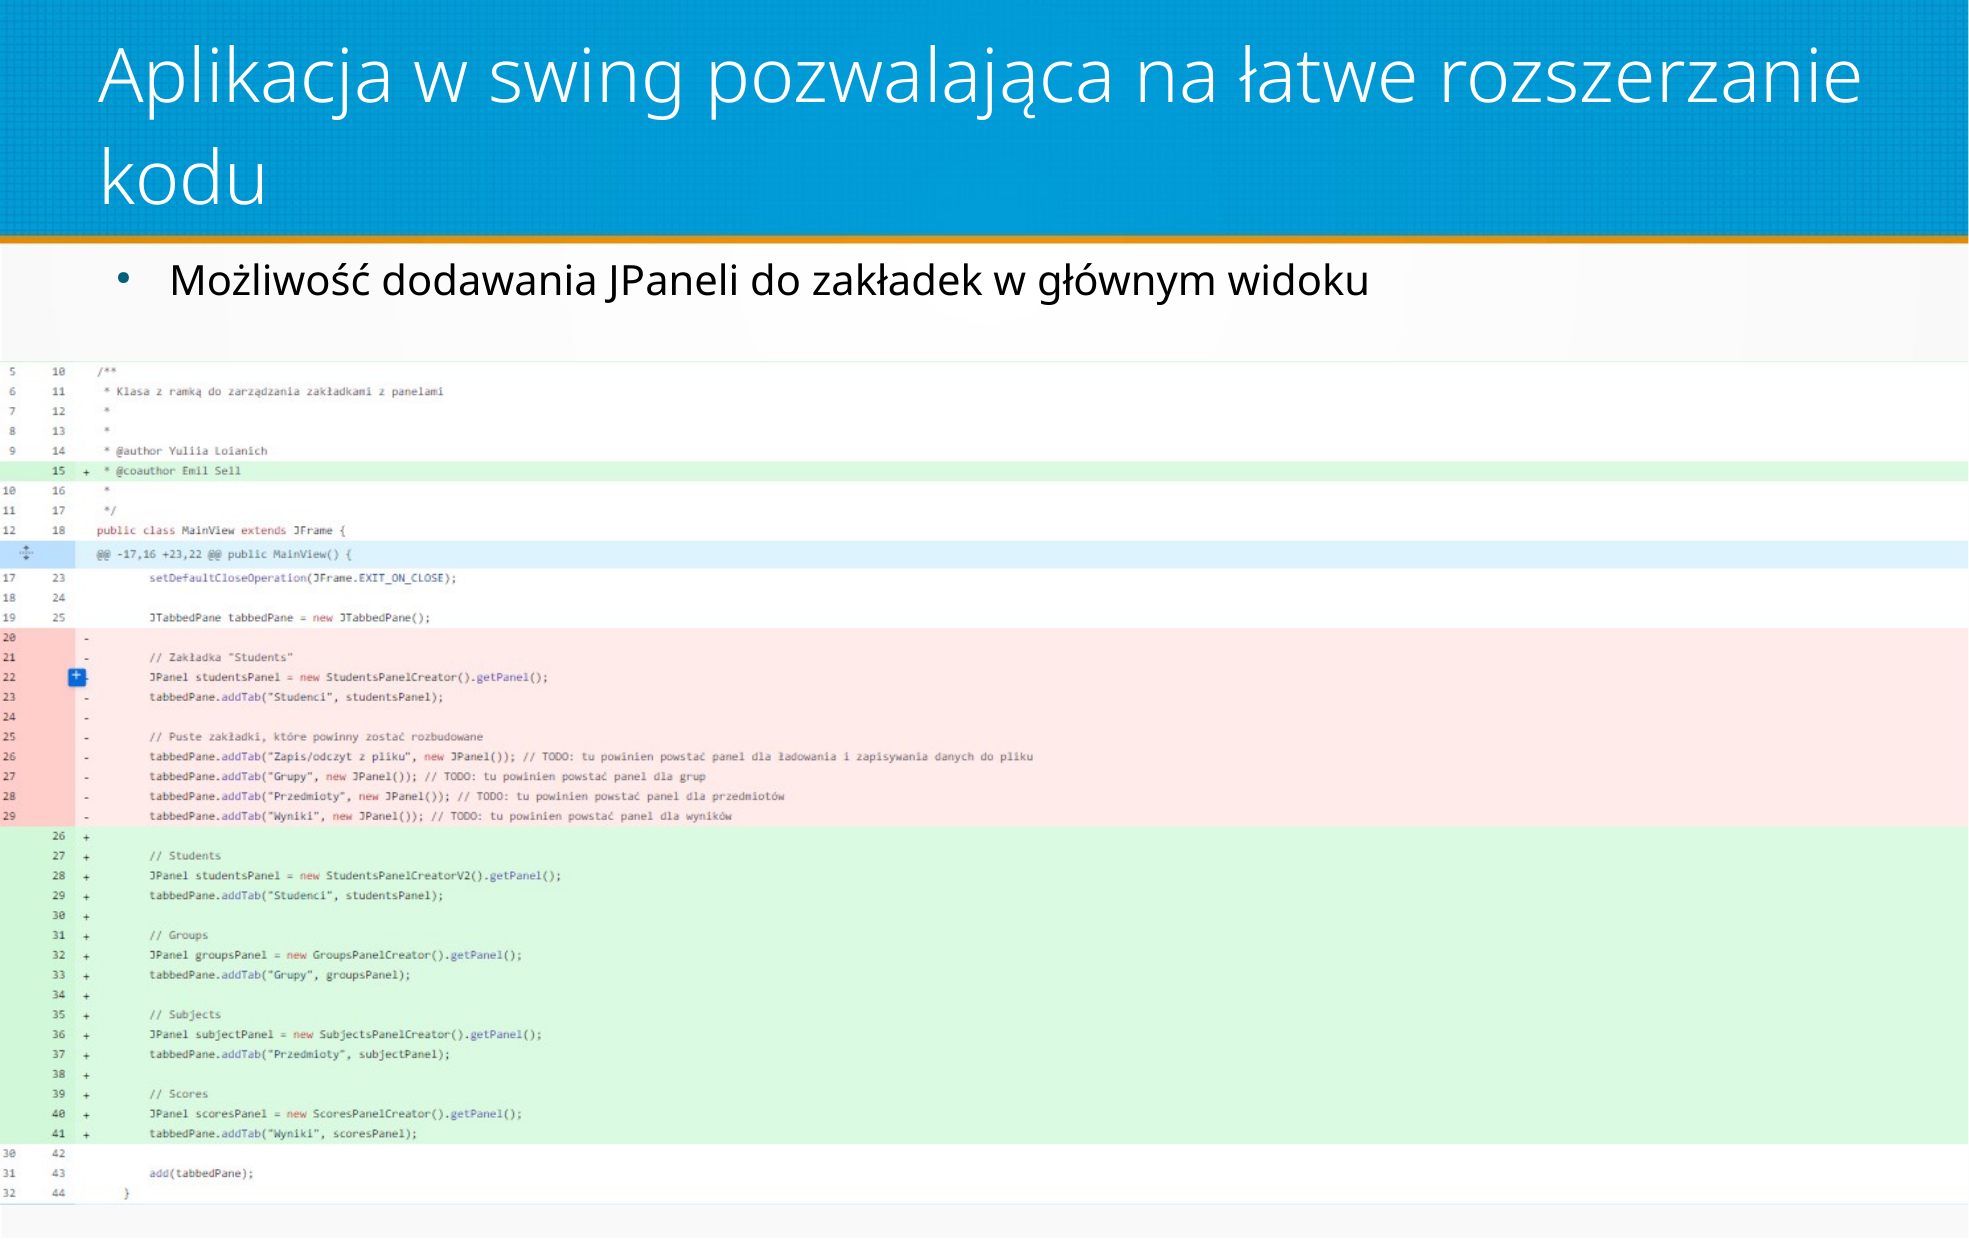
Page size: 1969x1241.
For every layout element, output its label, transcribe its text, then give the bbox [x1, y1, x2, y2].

picture [0, 233, 1969, 1241]
list Możliwość dodawania JPaneli do zakładek w głównym widoku [98, 250, 1861, 361]
title Aplikacja w swing pozwalająca na łatwe rozszerzanie kodu [98, 19, 1870, 227]
